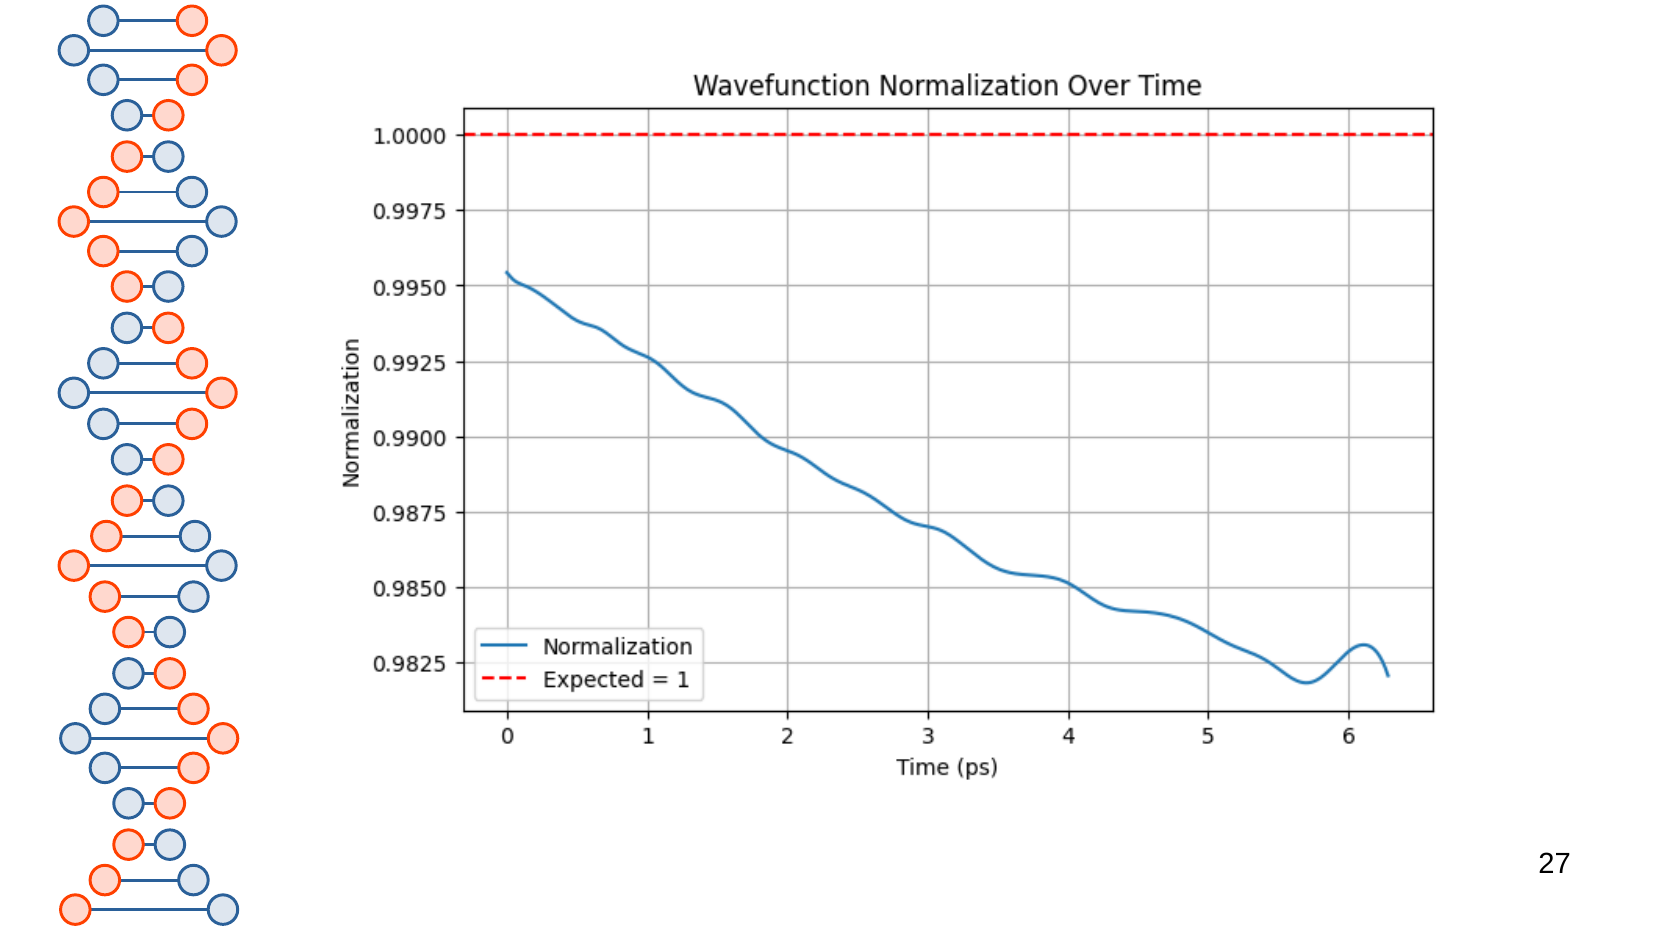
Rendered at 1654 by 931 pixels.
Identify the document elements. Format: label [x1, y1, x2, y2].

picture [326, 58, 1447, 794]
